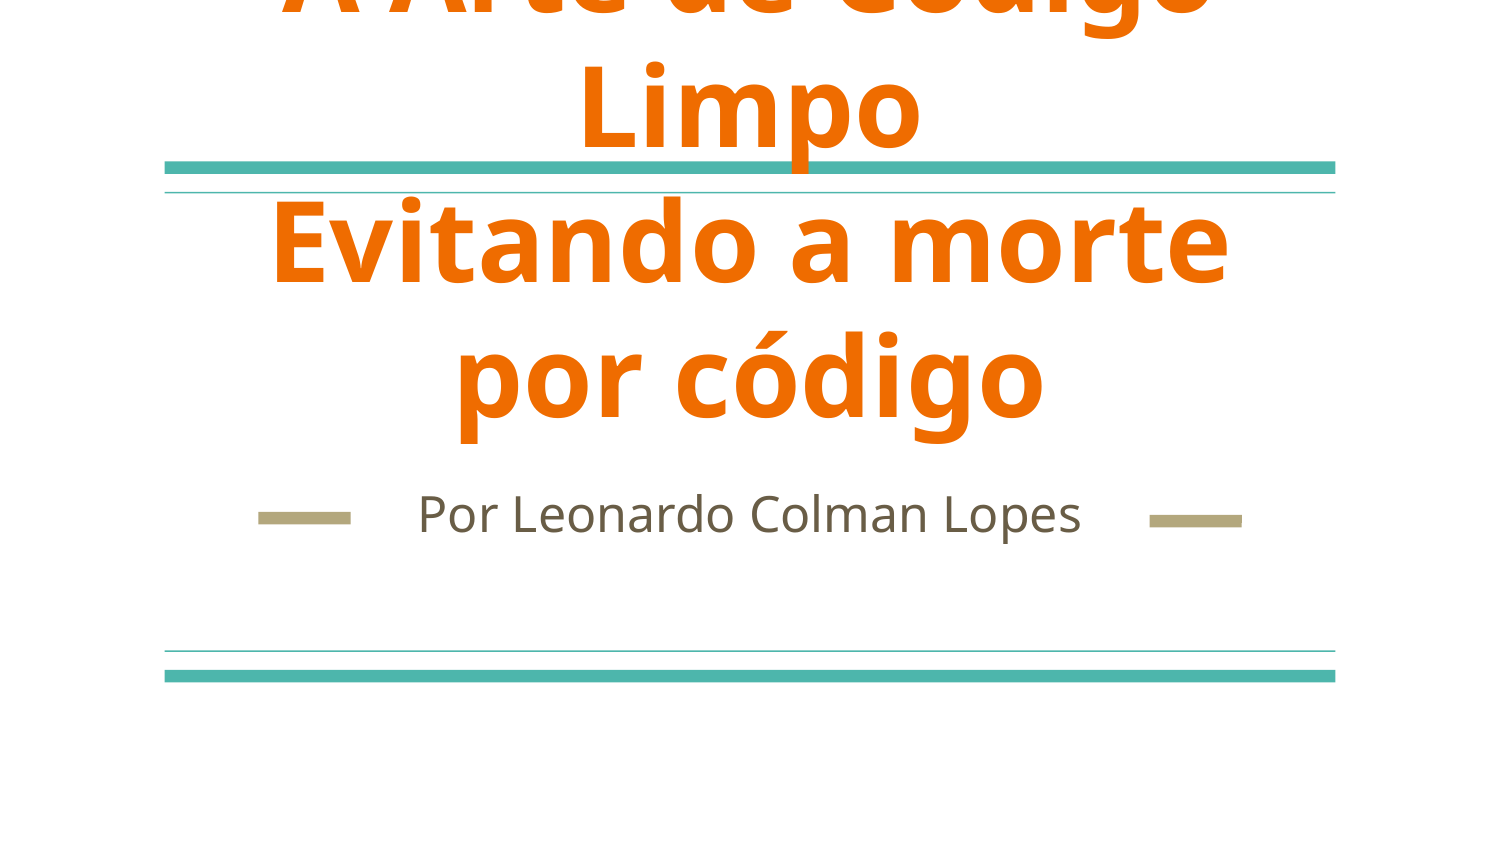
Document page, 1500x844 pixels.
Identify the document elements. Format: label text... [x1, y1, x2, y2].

title A Arte de Código Limpo Evitando a morte por código [164, 287, 1336, 456]
subtitle Por Leonardo Colman Lopes [350, 467, 1150, 598]
